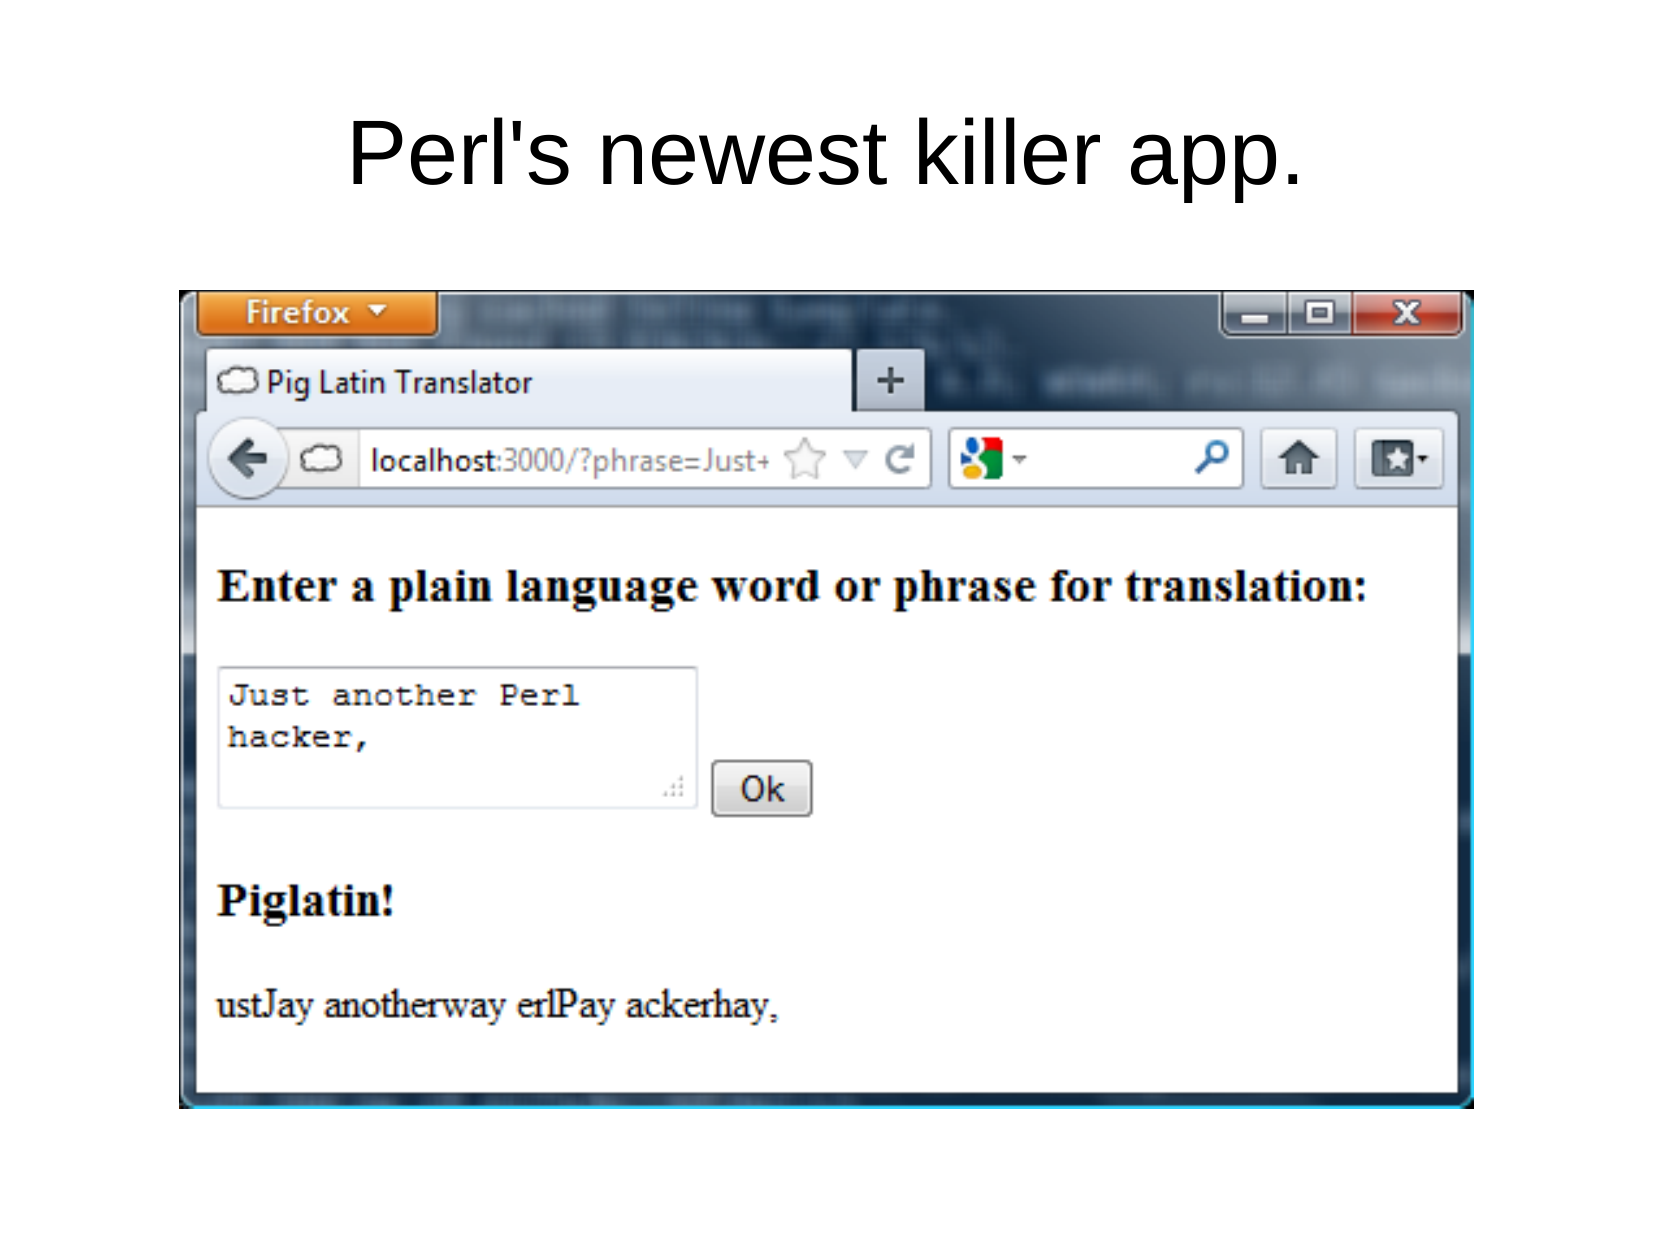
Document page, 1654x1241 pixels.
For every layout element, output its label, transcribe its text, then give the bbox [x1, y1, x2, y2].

title Perl's newest killer app. [82, 49, 1571, 257]
picture [179, 290, 1474, 1109]
